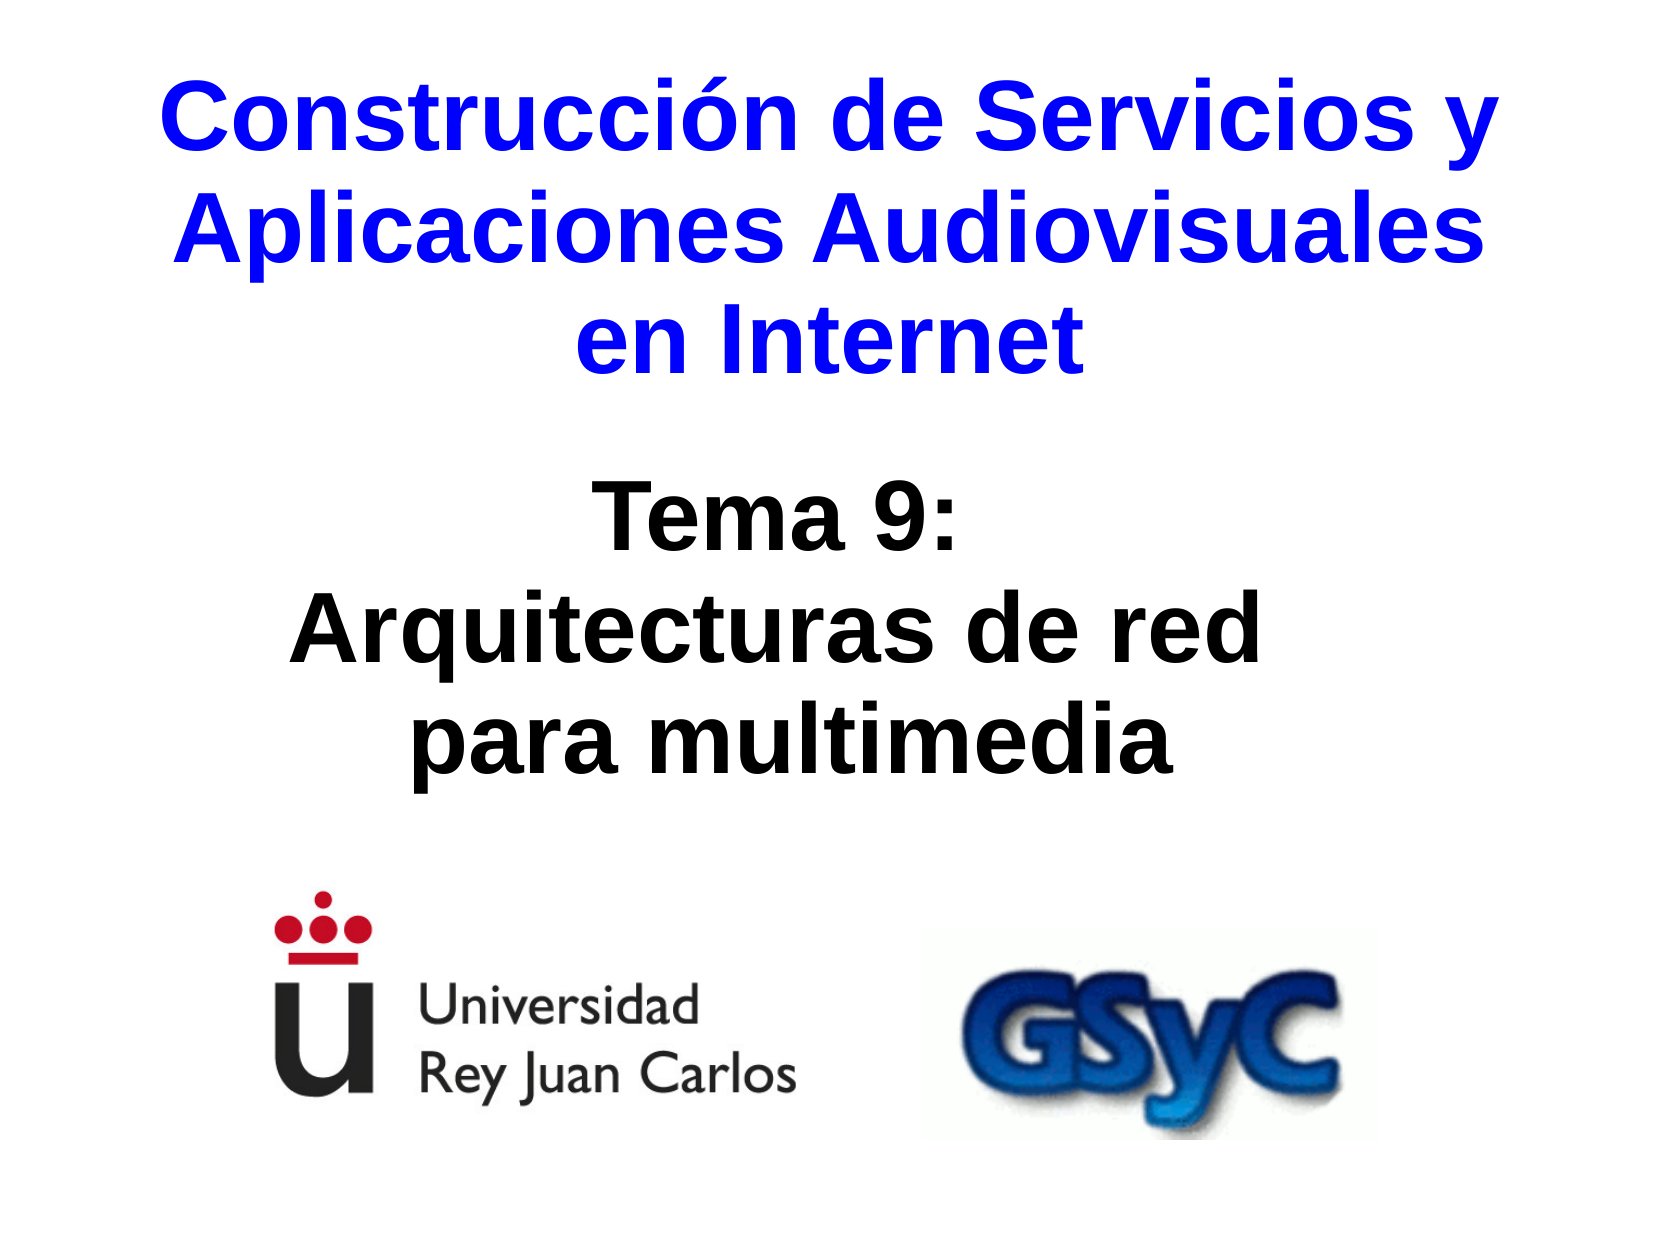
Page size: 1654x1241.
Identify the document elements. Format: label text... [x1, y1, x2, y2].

title Tema 9: Arquitecturas de red para multimedia [105, 459, 1476, 796]
picture [240, 869, 824, 1126]
title Construcción de Servicios y Aplicaciones Audiovisuales en Internet [144, 60, 1516, 396]
picture [922, 929, 1379, 1141]
